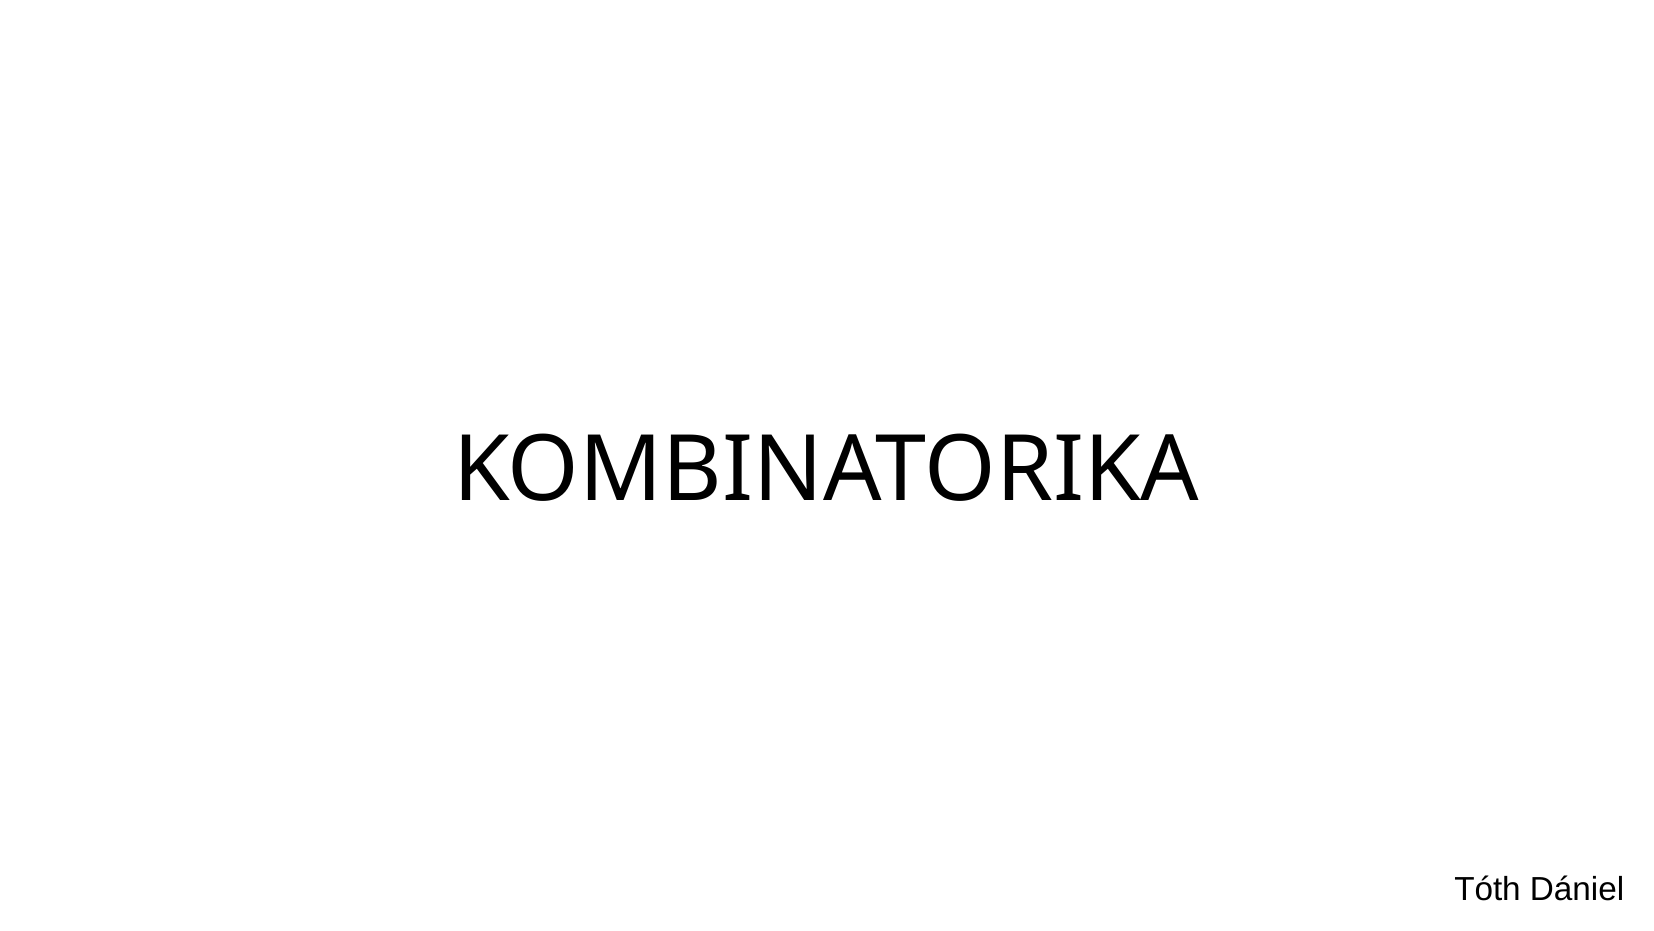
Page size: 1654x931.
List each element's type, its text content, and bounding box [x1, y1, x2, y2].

subtitle Tóth Dániel [1414, 855, 1654, 923]
title KOMBINATORIKA [0, 0, 1654, 931]
